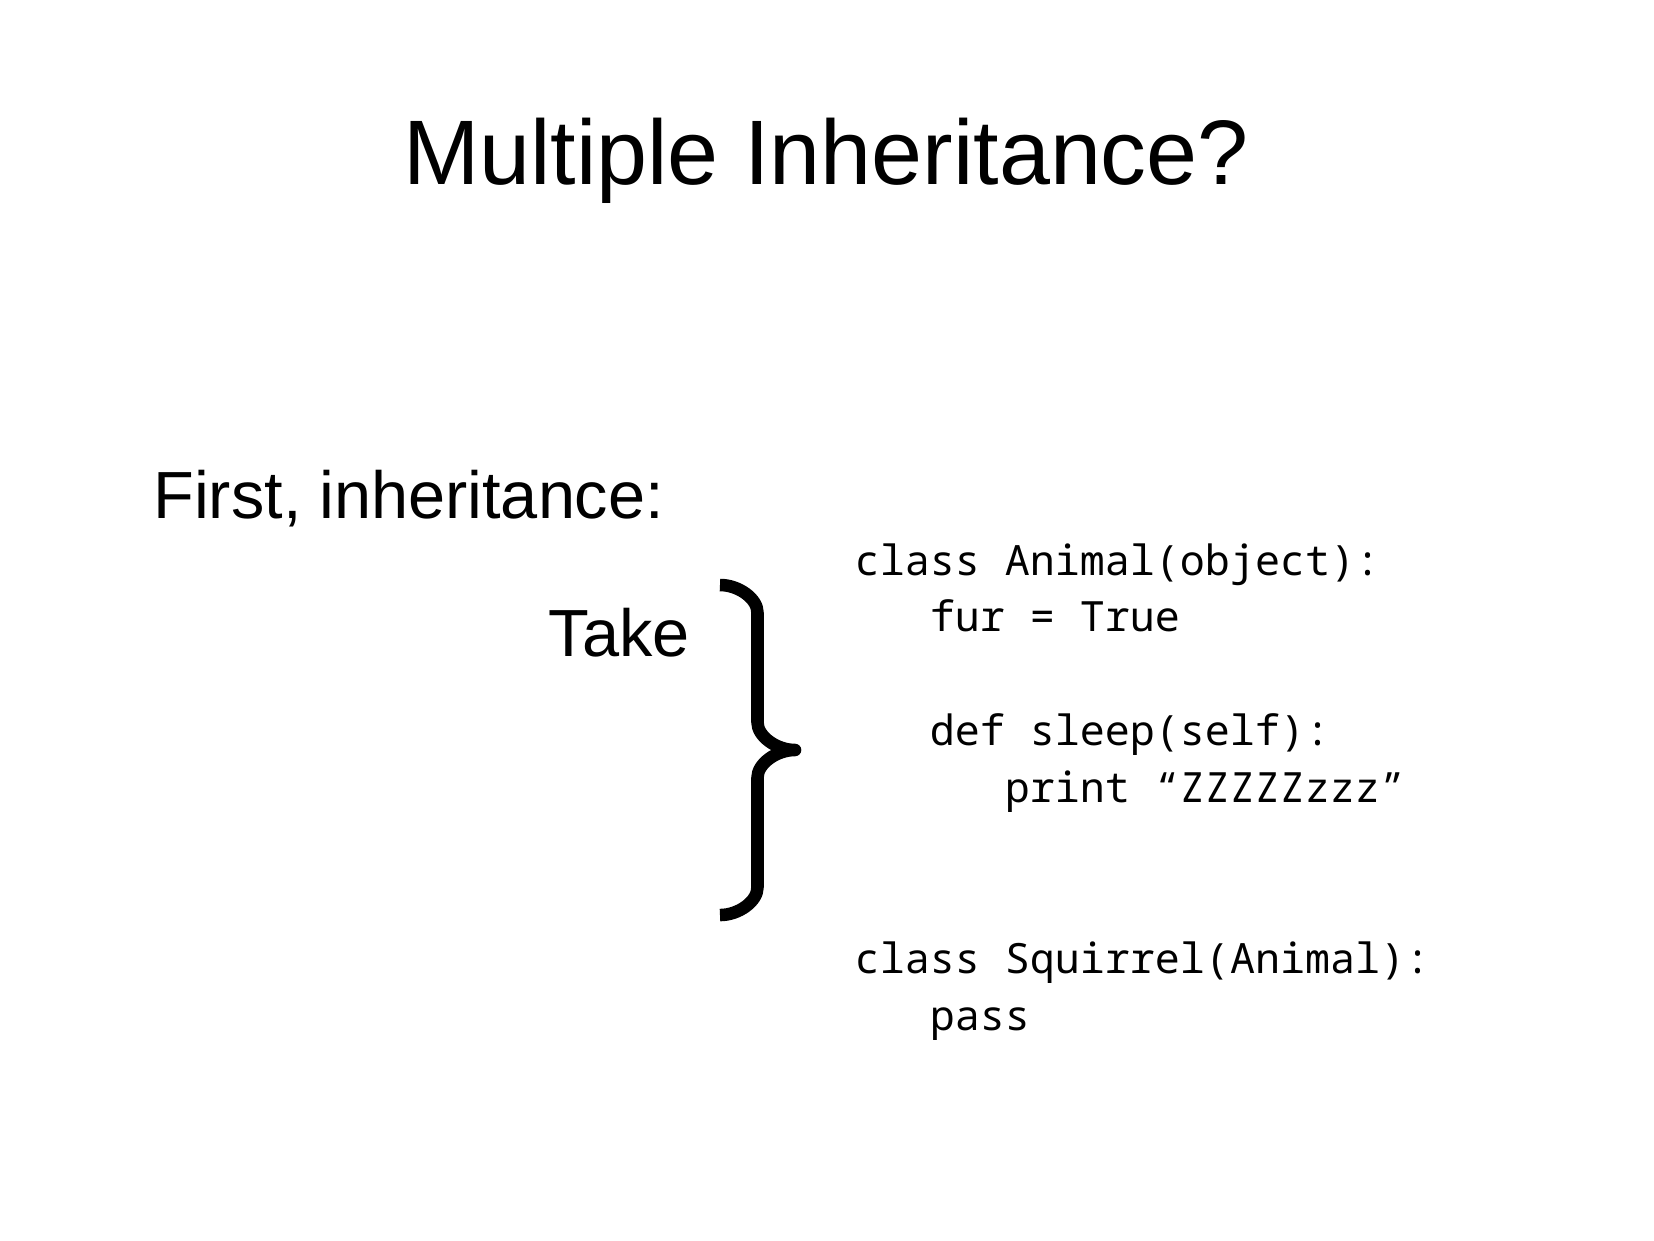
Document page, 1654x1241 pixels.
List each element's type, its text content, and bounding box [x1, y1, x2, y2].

text_box class Animal(object): fur = True def sleep(self): print “ZZZZZzzz” class Squirrel(Animal): pass [840, 522, 1561, 991]
list Take [345, 596, 691, 721]
list First, inheritance: [82, 405, 1571, 586]
title Multiple Inheritance? [82, 49, 1571, 257]
